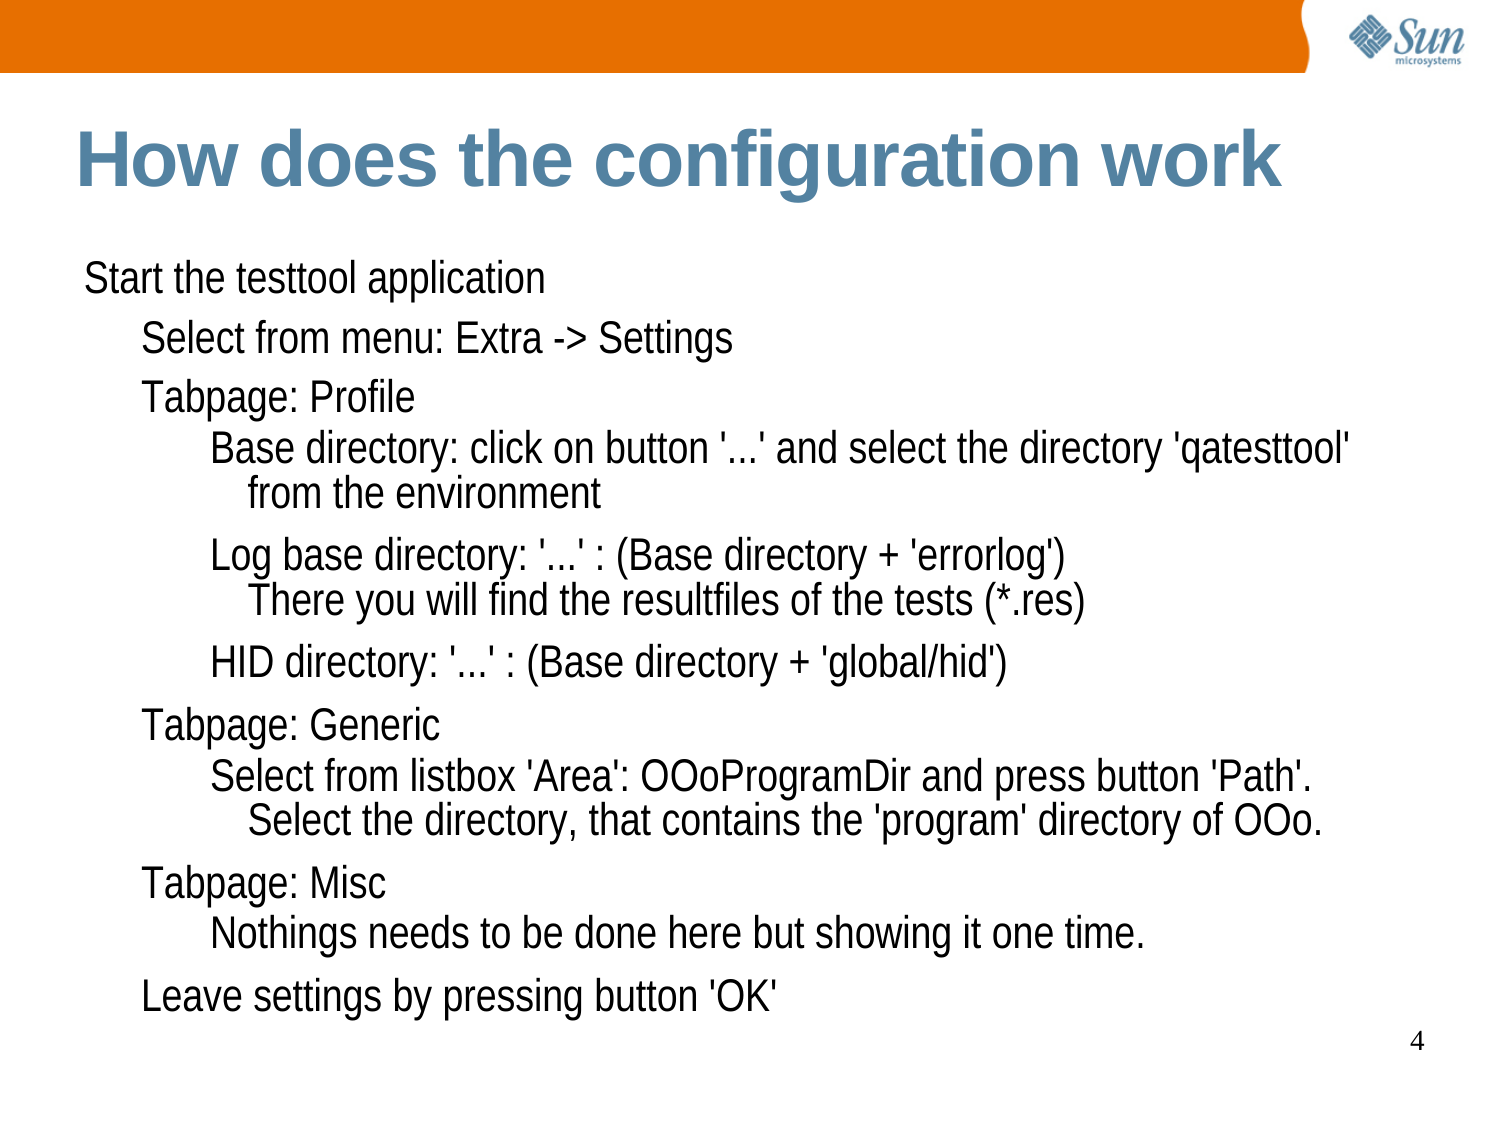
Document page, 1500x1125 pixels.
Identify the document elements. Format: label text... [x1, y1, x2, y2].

list Start the testtool application Select from menu: Extra -> Settings Tabpage: Profile Base directory: click on button '...' and select the directory 'qatesttool' from the environment Log base directory: '...' : (Base directory + 'errorlog') There you will find the resultfiles of the tests (*.res) HID directory: '...' : (Base directory + 'global/hid') Tabpage: Generic Select from listbox 'Area': OOoProgramDir and press button 'Path'. Select the directory, that contains the 'program' directory of OOo. Tabpage: Misc Nothings needs to be done here but showing it one time. Leave settings by pressing button 'OK' [64, 258, 1401, 1062]
title How does the configuration work [75, 123, 1437, 227]
picture [0, 0, 1500, 73]
